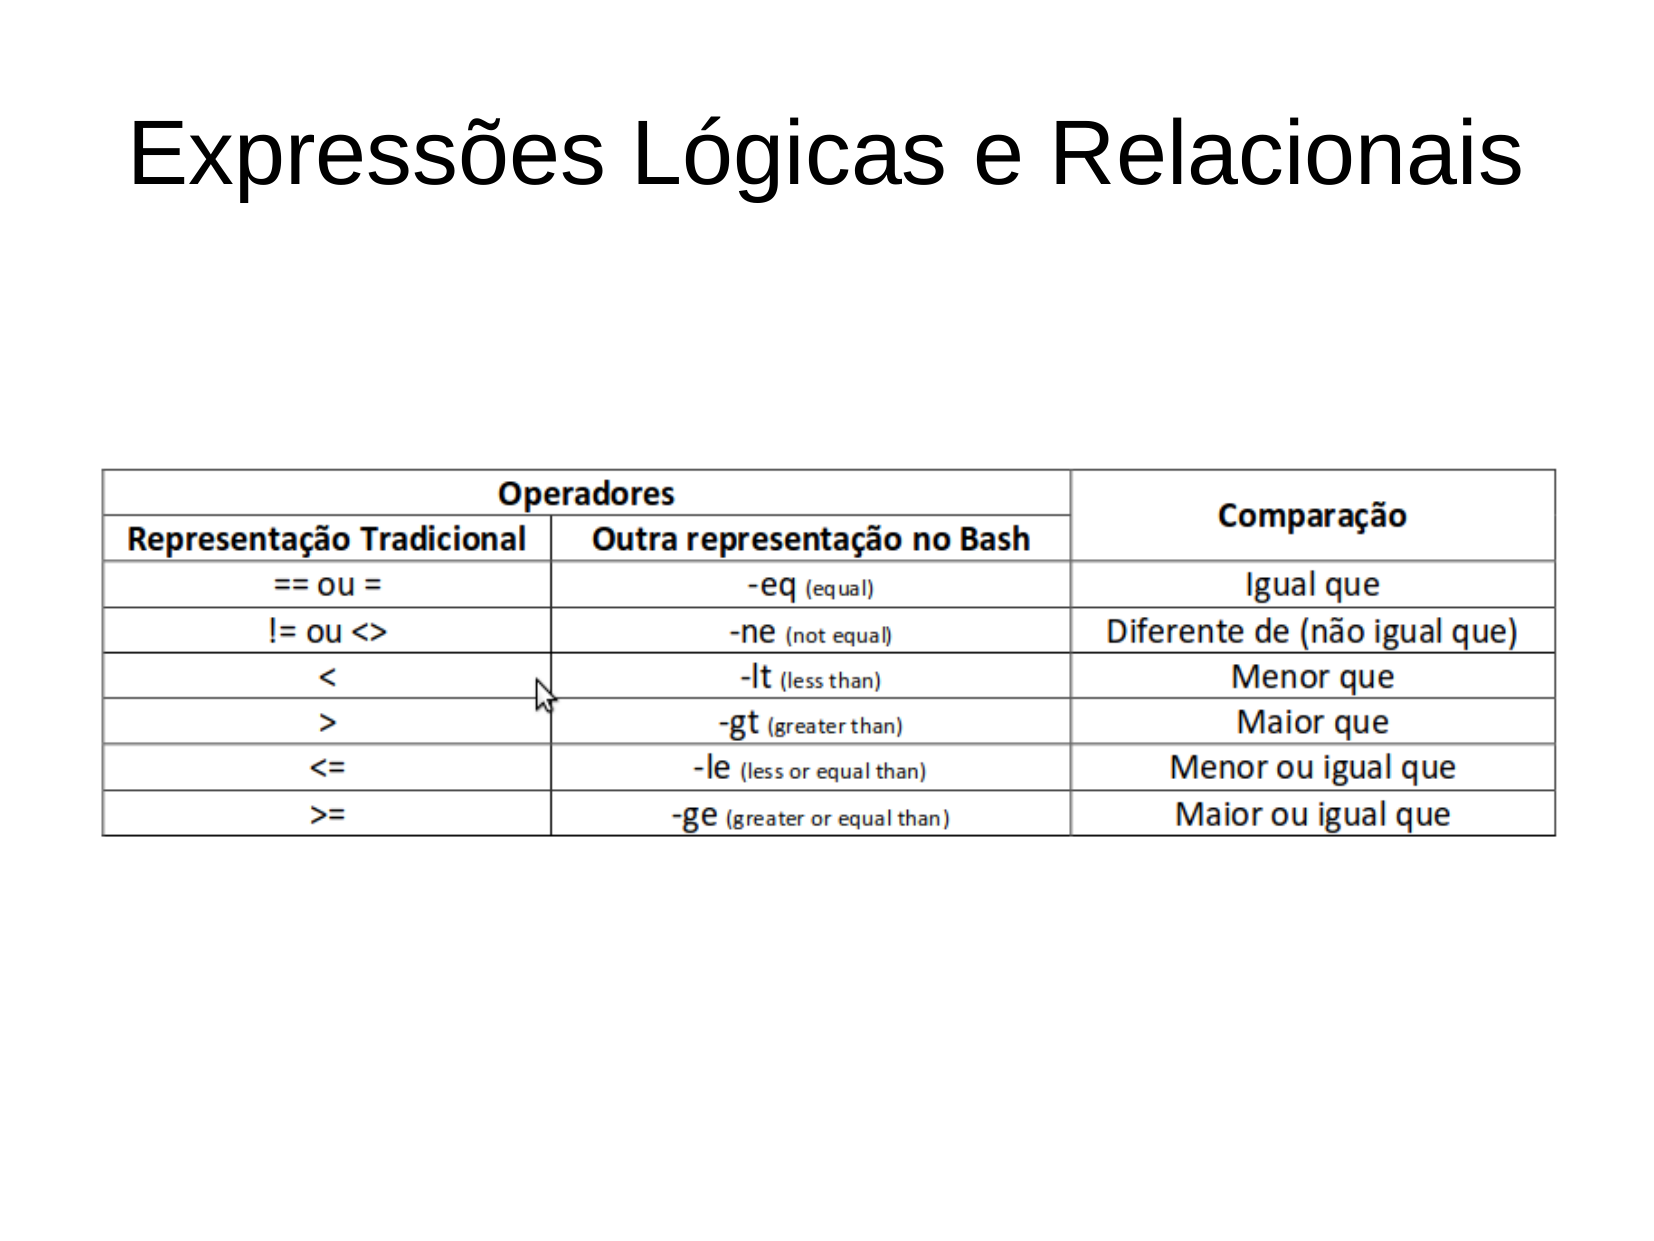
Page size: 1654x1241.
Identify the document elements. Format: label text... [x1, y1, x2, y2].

title Expressões Lógicas e Relacionais [82, 49, 1571, 257]
picture [82, 453, 1571, 846]
